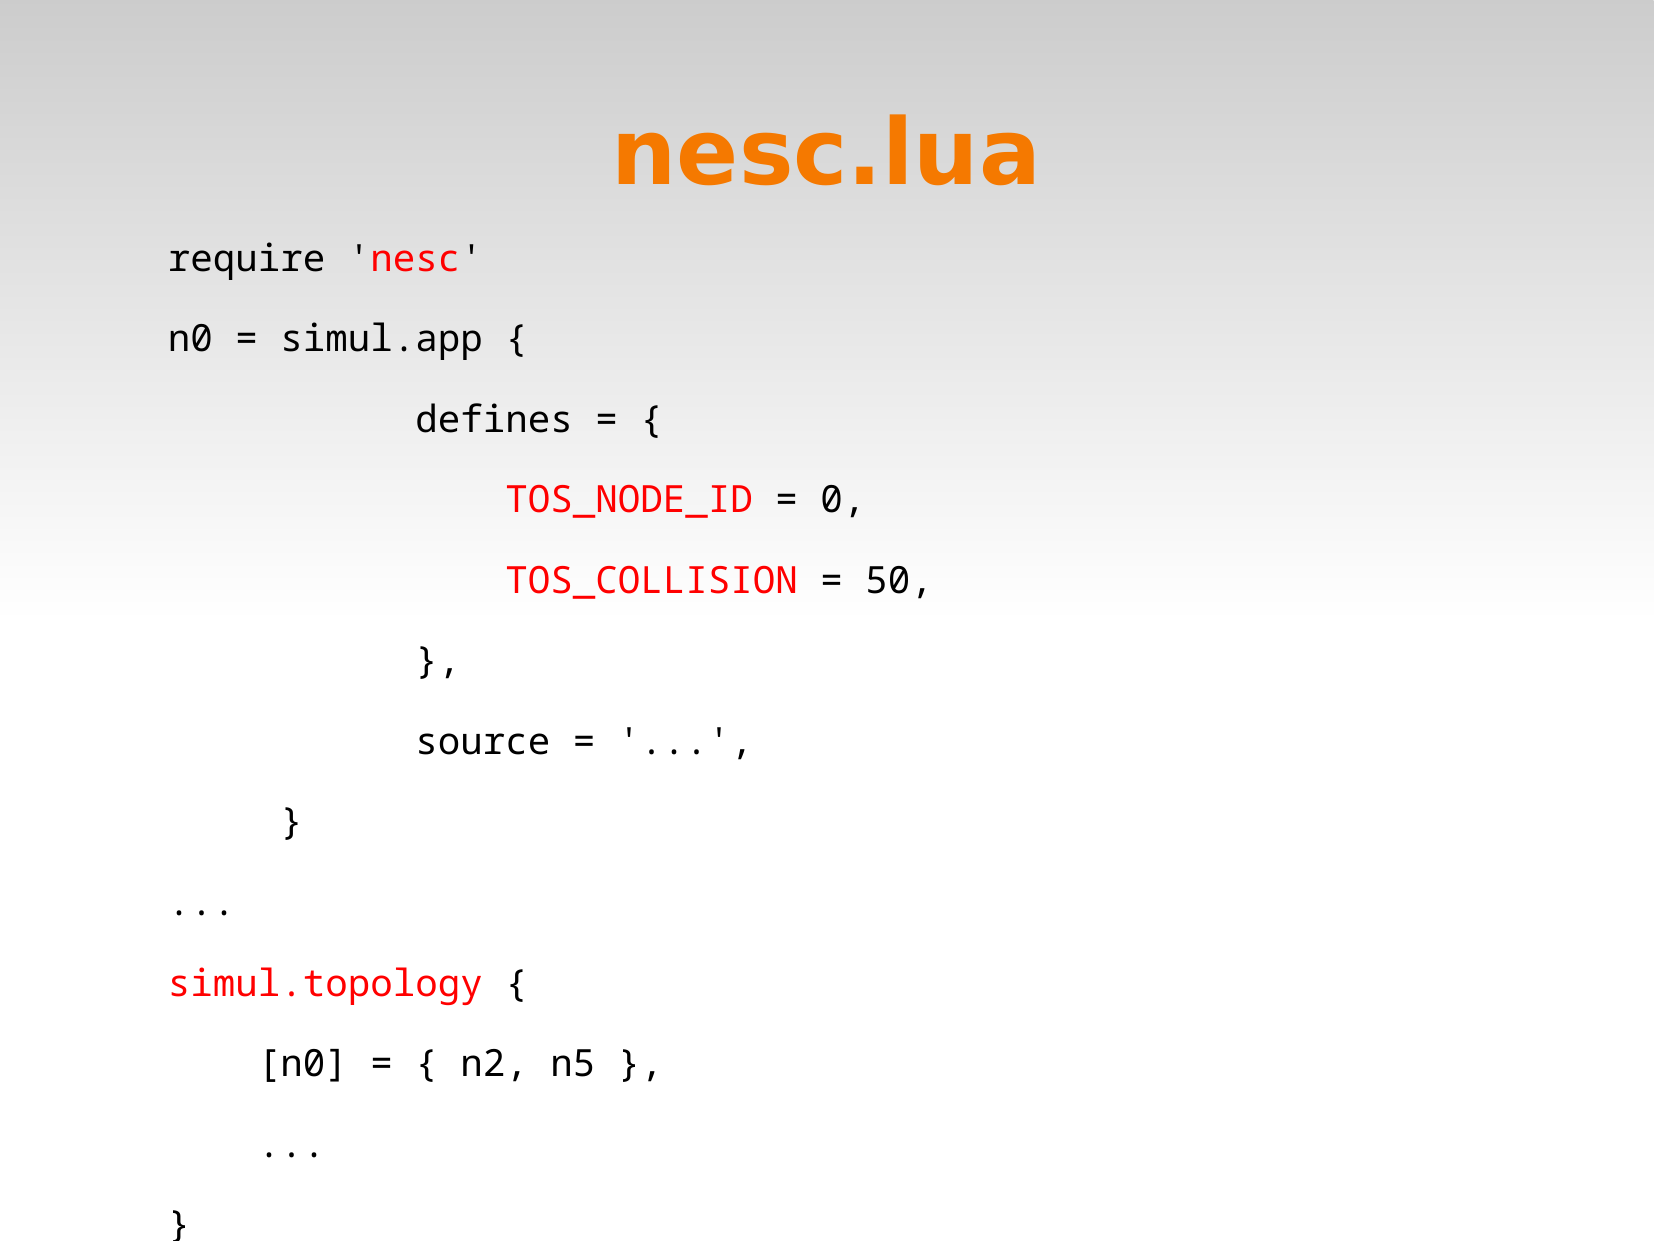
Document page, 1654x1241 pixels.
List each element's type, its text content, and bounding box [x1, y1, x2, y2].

list require 'nesc' n0 = simul.app { defines = { TOS_NODE_ID = 0, TOS_COLLISION = 50, }, source = '...', } ... simul.topology { [n0] = { n2, n5 }, ... } simul.shell() [82, 231, 1571, 1225]
title nesc.lua [82, 49, 1571, 231]
